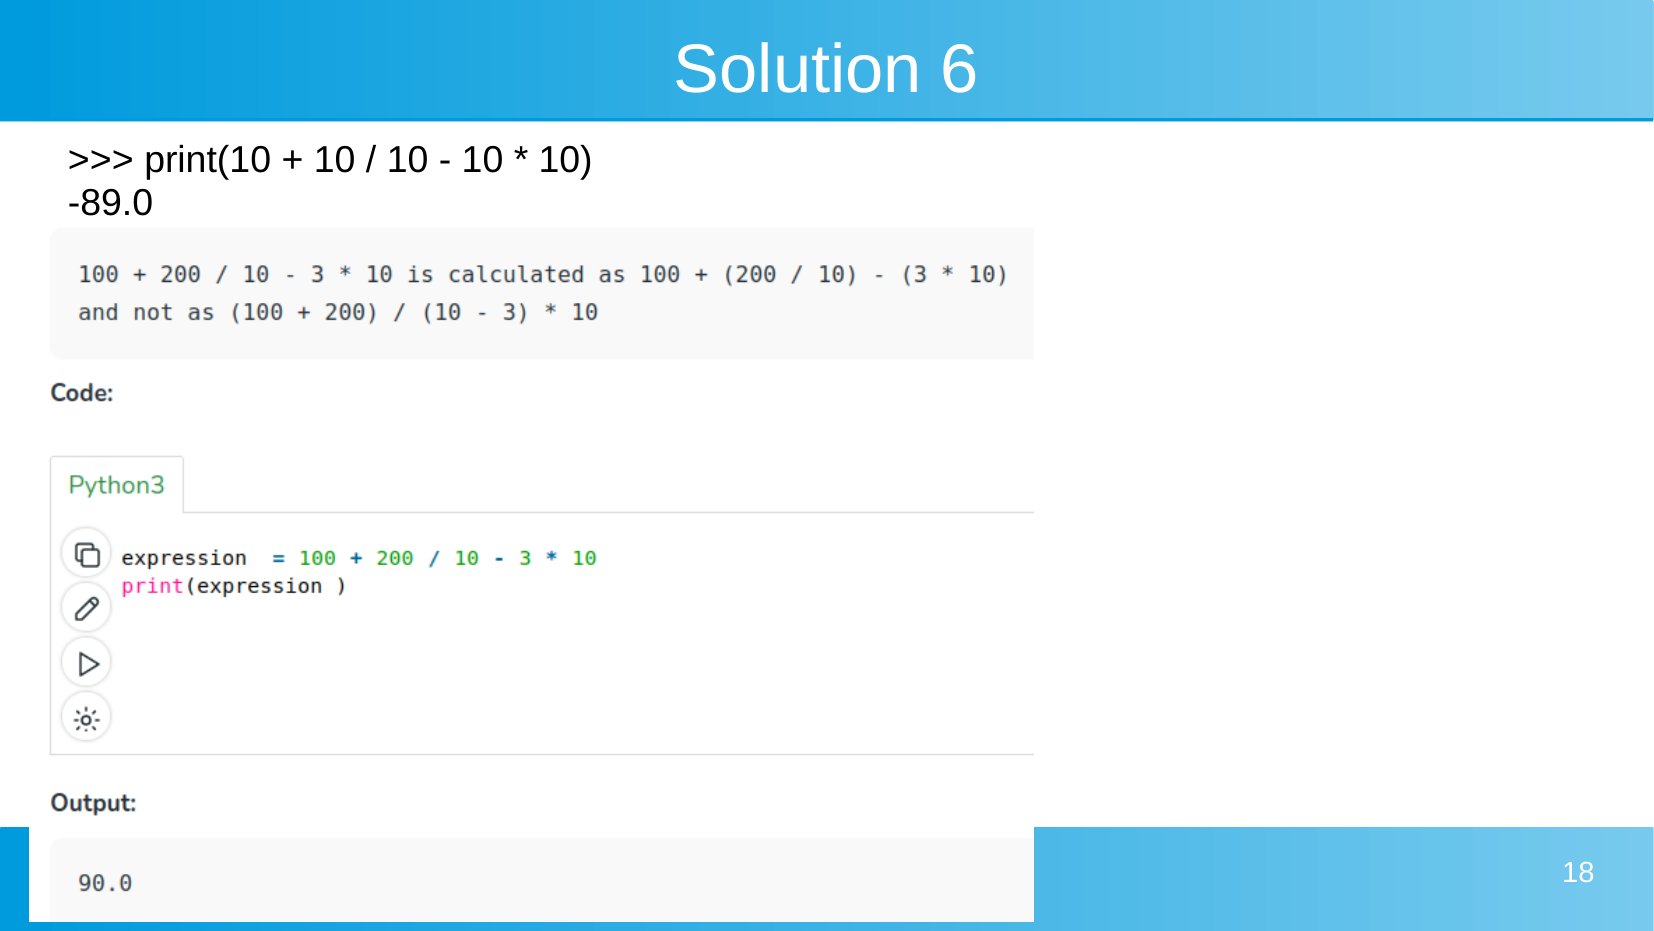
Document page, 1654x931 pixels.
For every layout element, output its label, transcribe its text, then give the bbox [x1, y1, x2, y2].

text_box >>> print(10 + 10 / 10 - 10 * 10) -89.0 [53, 131, 851, 231]
title Solution 6 [59, 29, 1595, 108]
picture [29, 225, 1034, 922]
